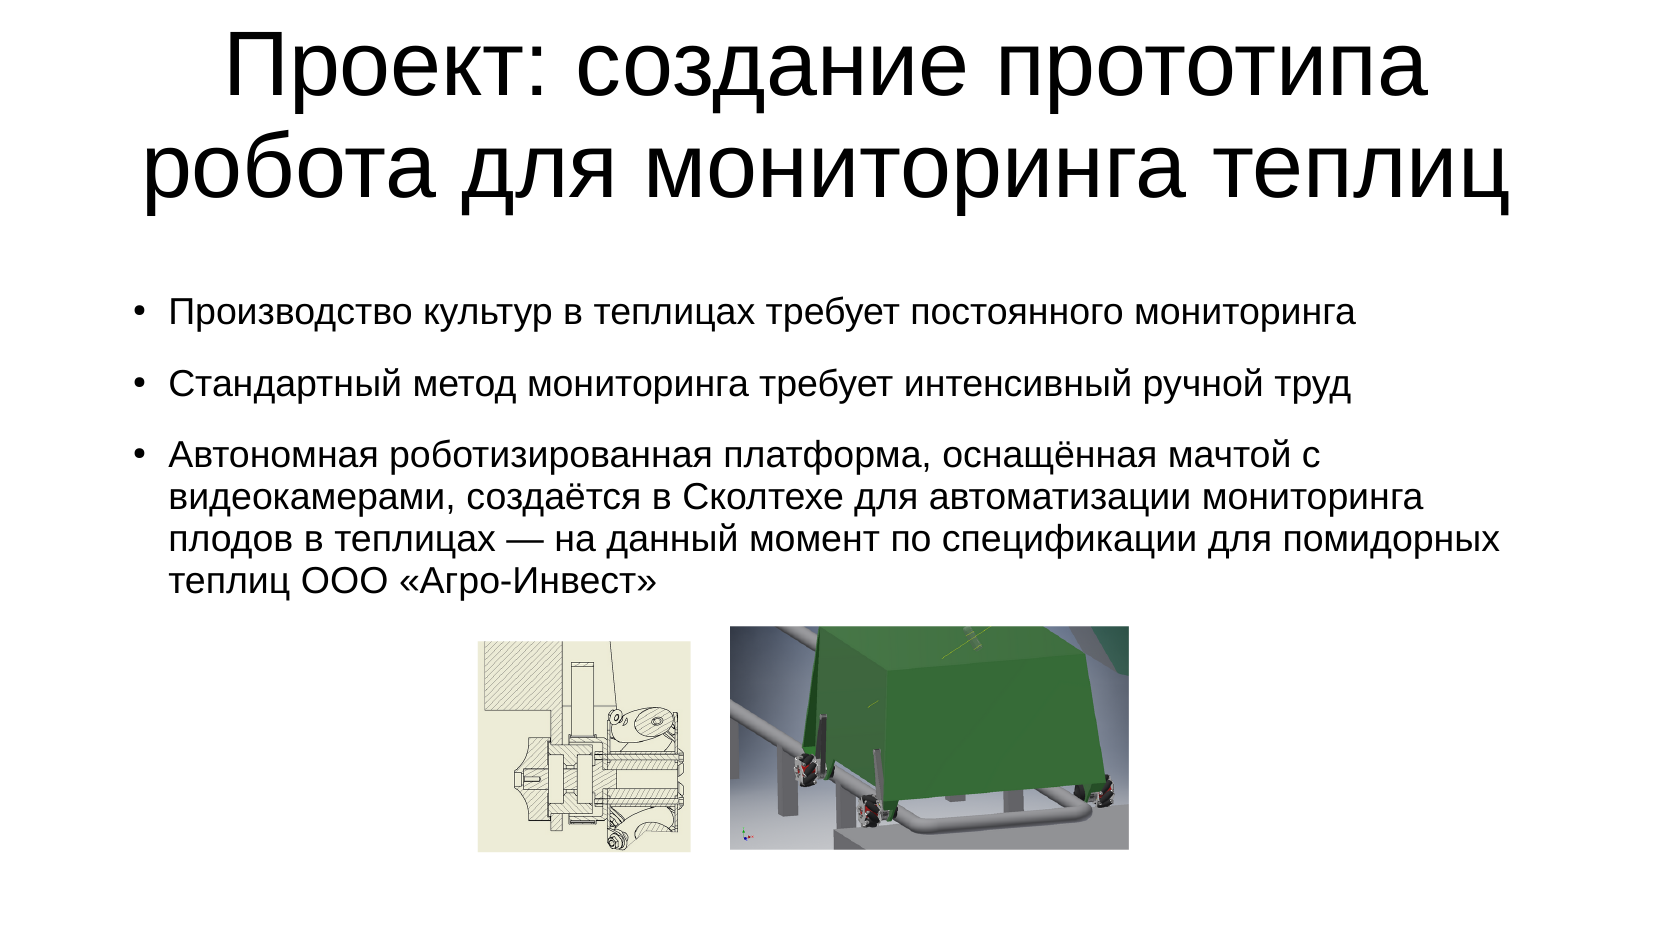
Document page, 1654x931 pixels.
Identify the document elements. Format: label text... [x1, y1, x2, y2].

title Проект: создание прототипа робота для мониторинга теплиц [82, 12, 1571, 218]
text_box Производство культур в теплицах требует постоянного мониторинга Стандартный метод мониторинга требует интенсивный ручной труд Автономная роботизированная платформа, оснащённая мачтой с видеокамерами, создаётся в Сколтехе для автоматизации мониторинга плодов в теплицах — на данный момент по спецификации для помидорных теплиц ООО «Агро-Инвест» [118, 283, 1560, 610]
picture [725, 620, 1134, 857]
picture [472, 637, 695, 860]
